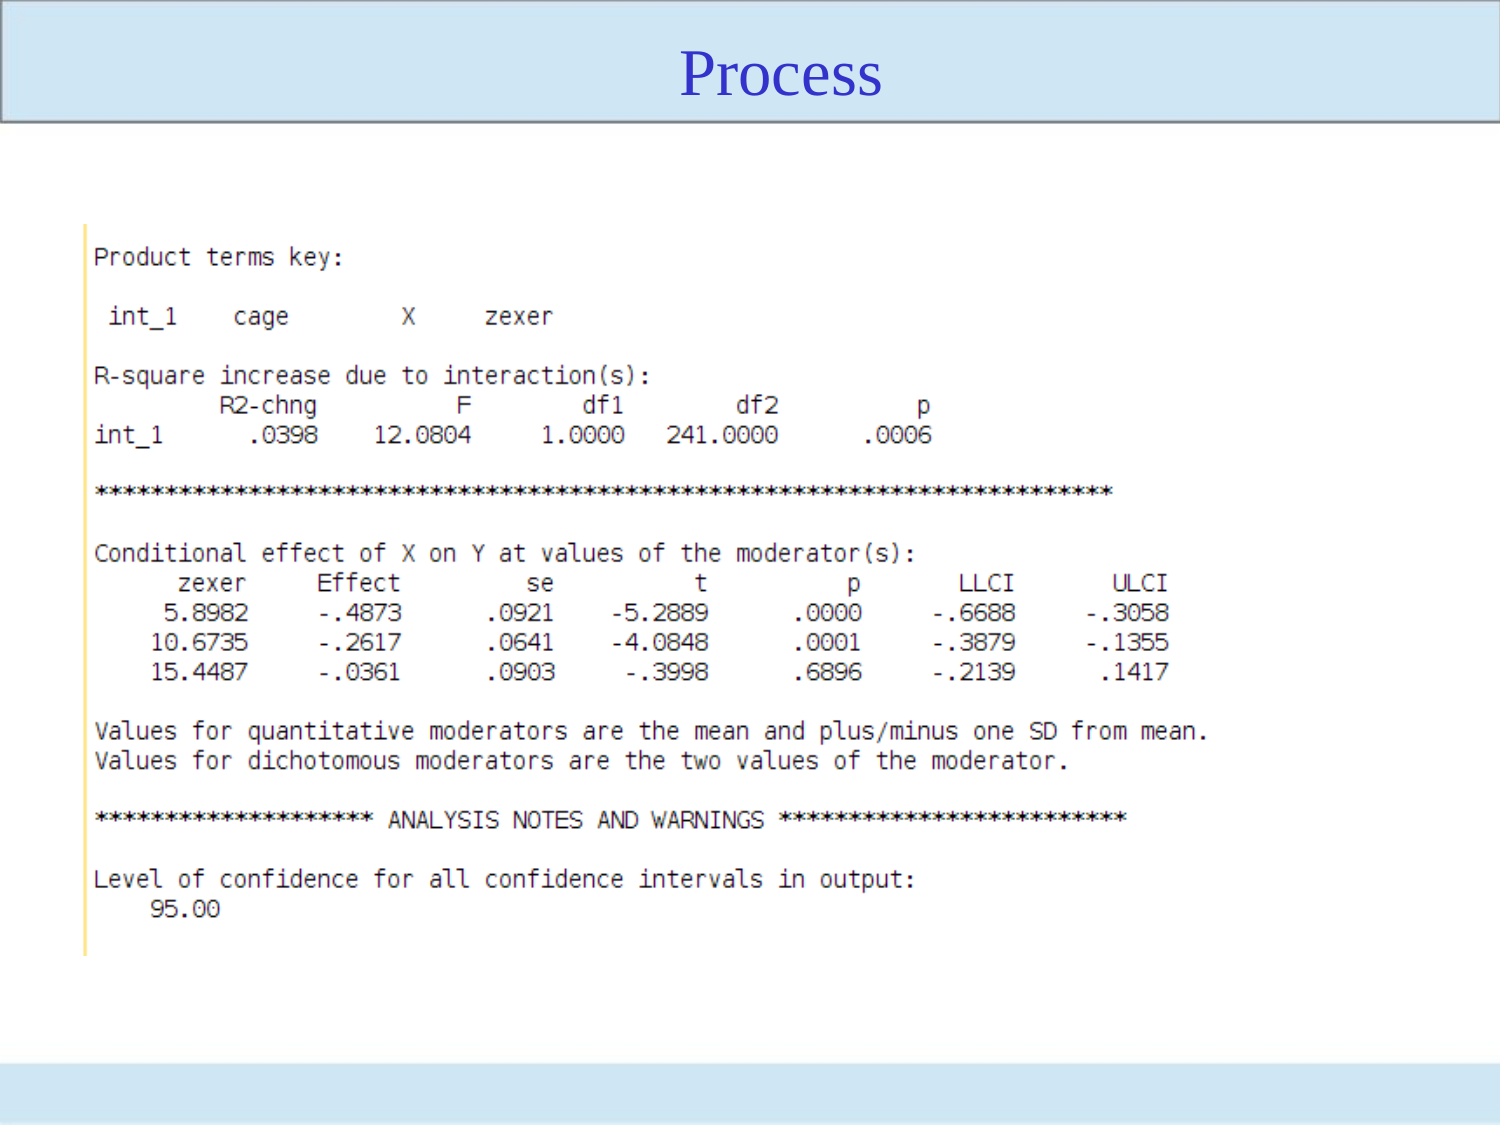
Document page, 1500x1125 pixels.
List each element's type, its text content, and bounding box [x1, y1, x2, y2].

title Process [249, 21, 1313, 117]
picture [0, 0, 1500, 1125]
